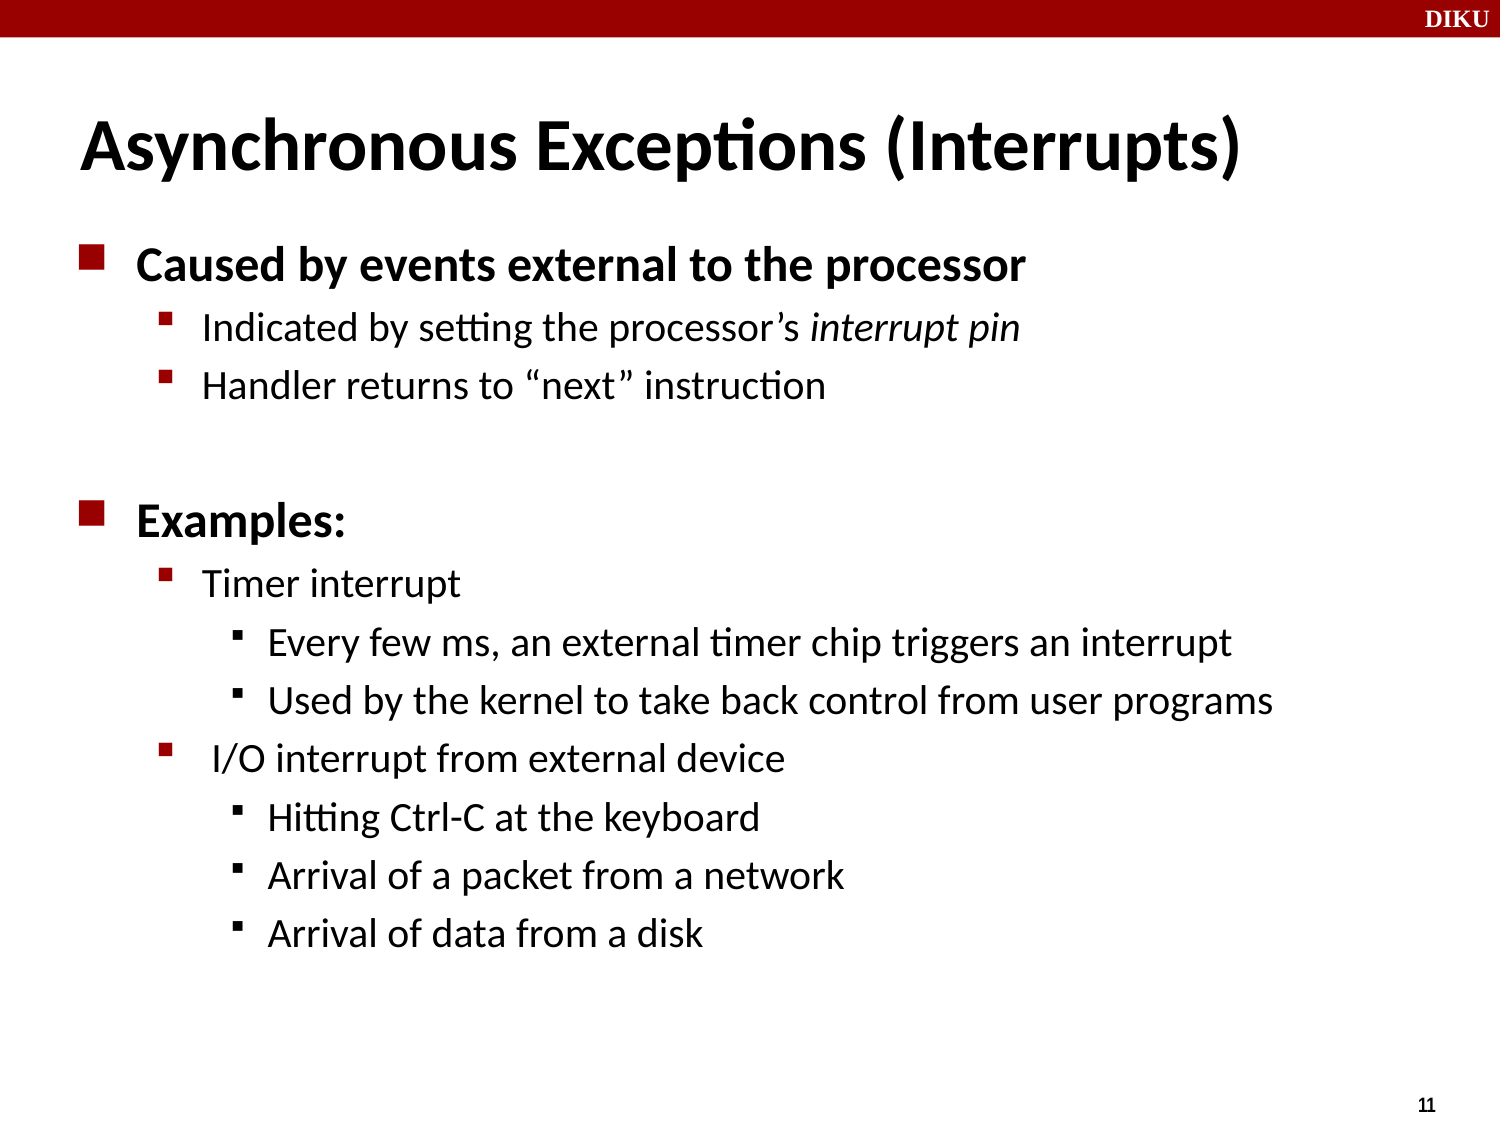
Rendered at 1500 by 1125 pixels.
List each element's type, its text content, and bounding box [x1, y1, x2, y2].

title Asynchronous Exceptions (Interrupts) [65, 93, 1363, 188]
list Caused by events external to the processor Indicated by setting the processor’s interrupt pin Handler returns to “next” instruction Examples: Timer interrupt Every few ms, an external timer chip triggers an interrupt Used by the kernel to take back control from user programs I/O interrupt from external device Hitting Ctrl-C at the keyboard Arrival of a packet from a network Arrival of data from a disk [65, 223, 1361, 1040]
